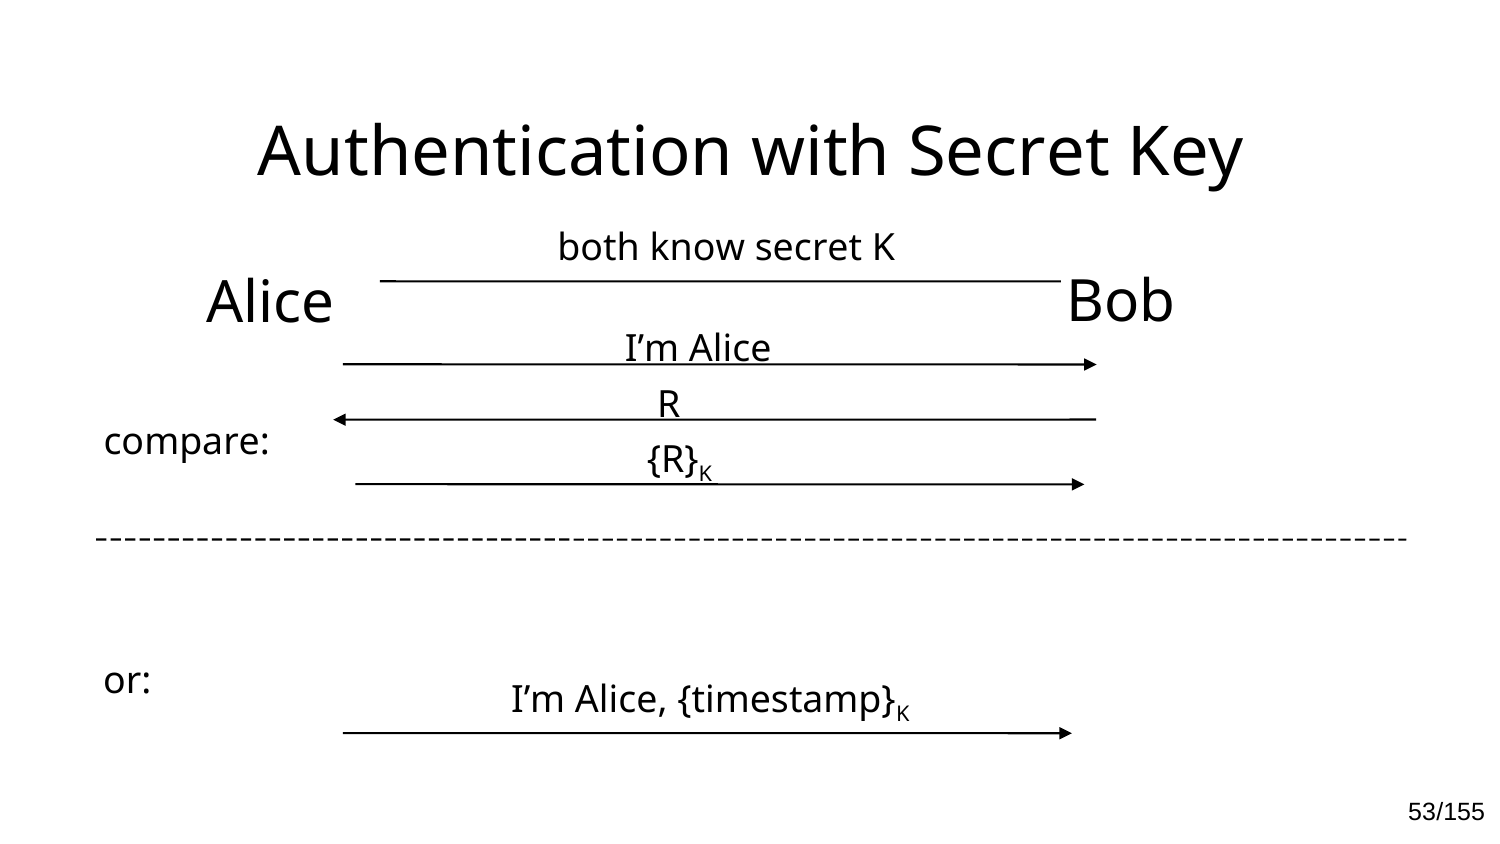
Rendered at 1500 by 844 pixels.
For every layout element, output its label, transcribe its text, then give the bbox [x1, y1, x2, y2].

text_box or: [88, 648, 167, 709]
text_box Bob [1051, 255, 1191, 342]
text_box Alice [191, 255, 350, 342]
text_box I’m Alice [609, 316, 787, 378]
title Authentication with Secret Key [121, 56, 1381, 239]
text_box compare: [88, 408, 286, 470]
text_box both know secret K [542, 214, 911, 276]
text_box {R}K [631, 486, 728, 494]
text_box R [641, 371, 696, 426]
text_box I’m Alice, {timestamp}K [495, 666, 925, 734]
text_box {R}K [631, 426, 728, 483]
